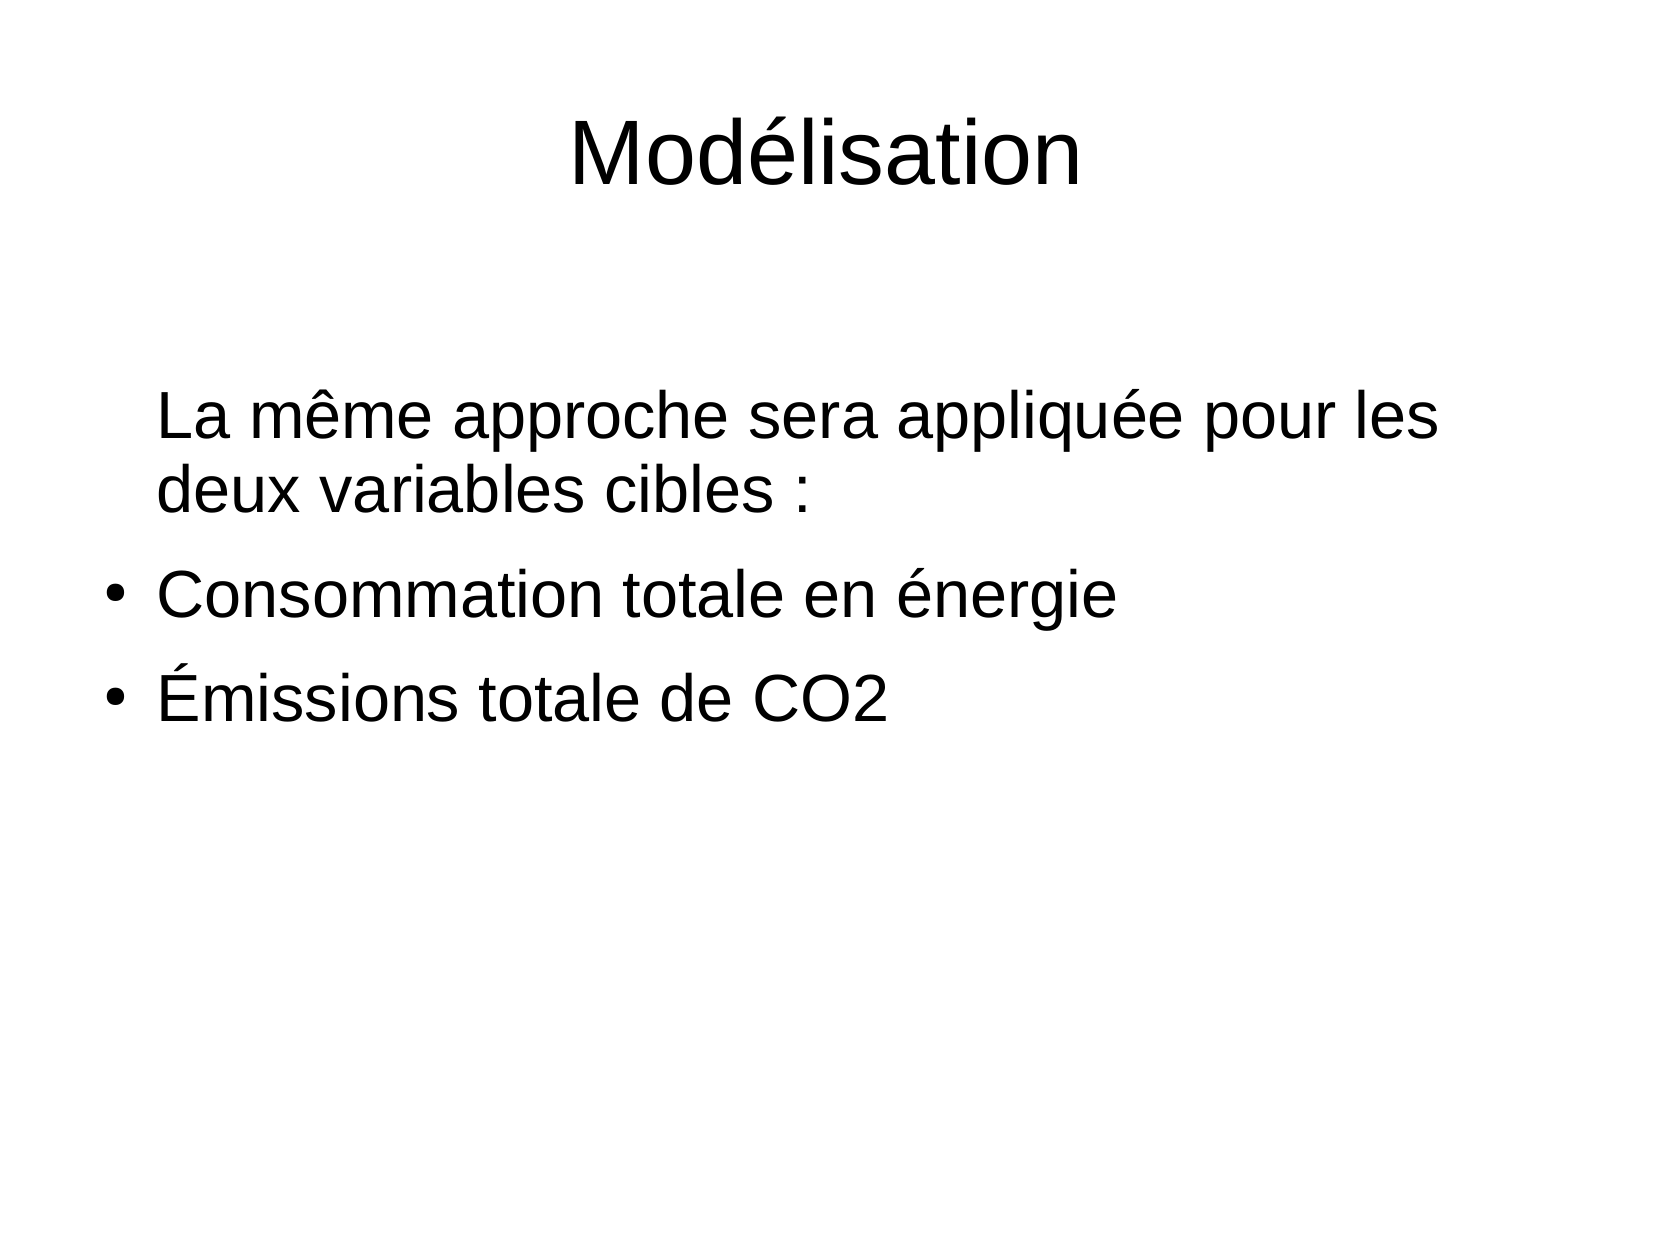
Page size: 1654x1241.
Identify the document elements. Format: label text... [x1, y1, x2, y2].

list La même approche sera appliquée pour les deux variables cibles : Consommation totale en énergie Émissions totale de CO2 [85, 377, 1574, 1197]
title Modélisation [82, 49, 1571, 257]
